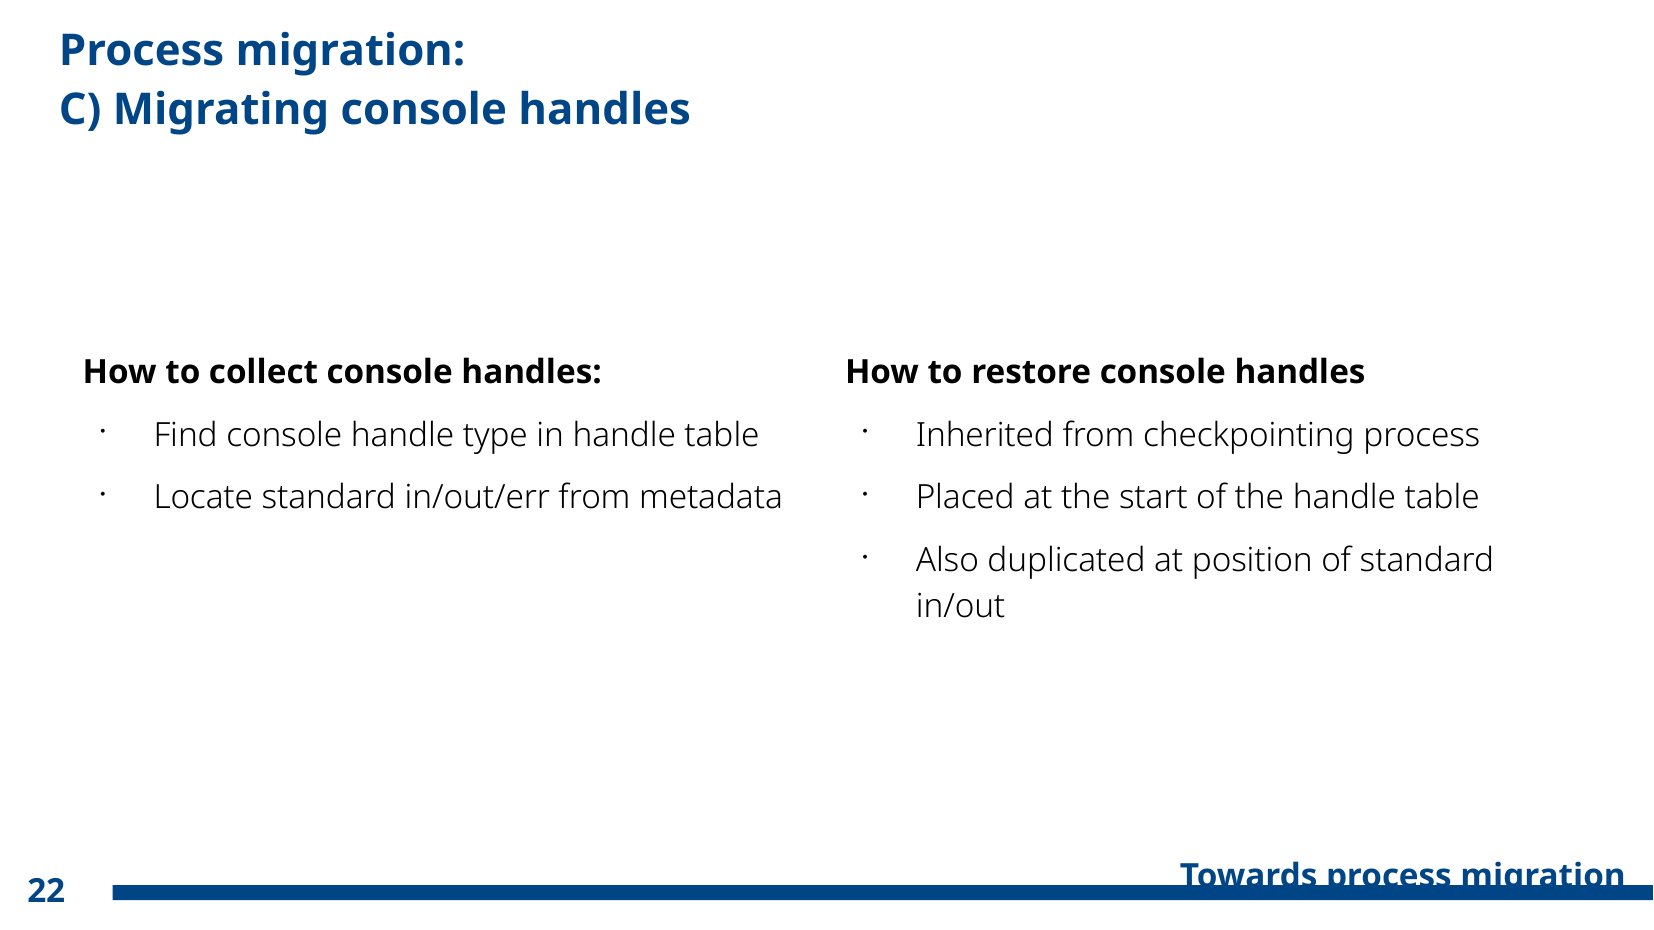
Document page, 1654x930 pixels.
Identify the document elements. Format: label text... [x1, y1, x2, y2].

title Process migration: C) Migrating console handles [58, 26, 1594, 138]
list How to collect console handles: Find console handle type in handle table Locate standard in/out/err from metadata [82, 217, 809, 757]
list How to restore console handles Inherited from checkpointing process Placed at the start of the handle table Also duplicated at position of standard in/out [844, 217, 1571, 757]
